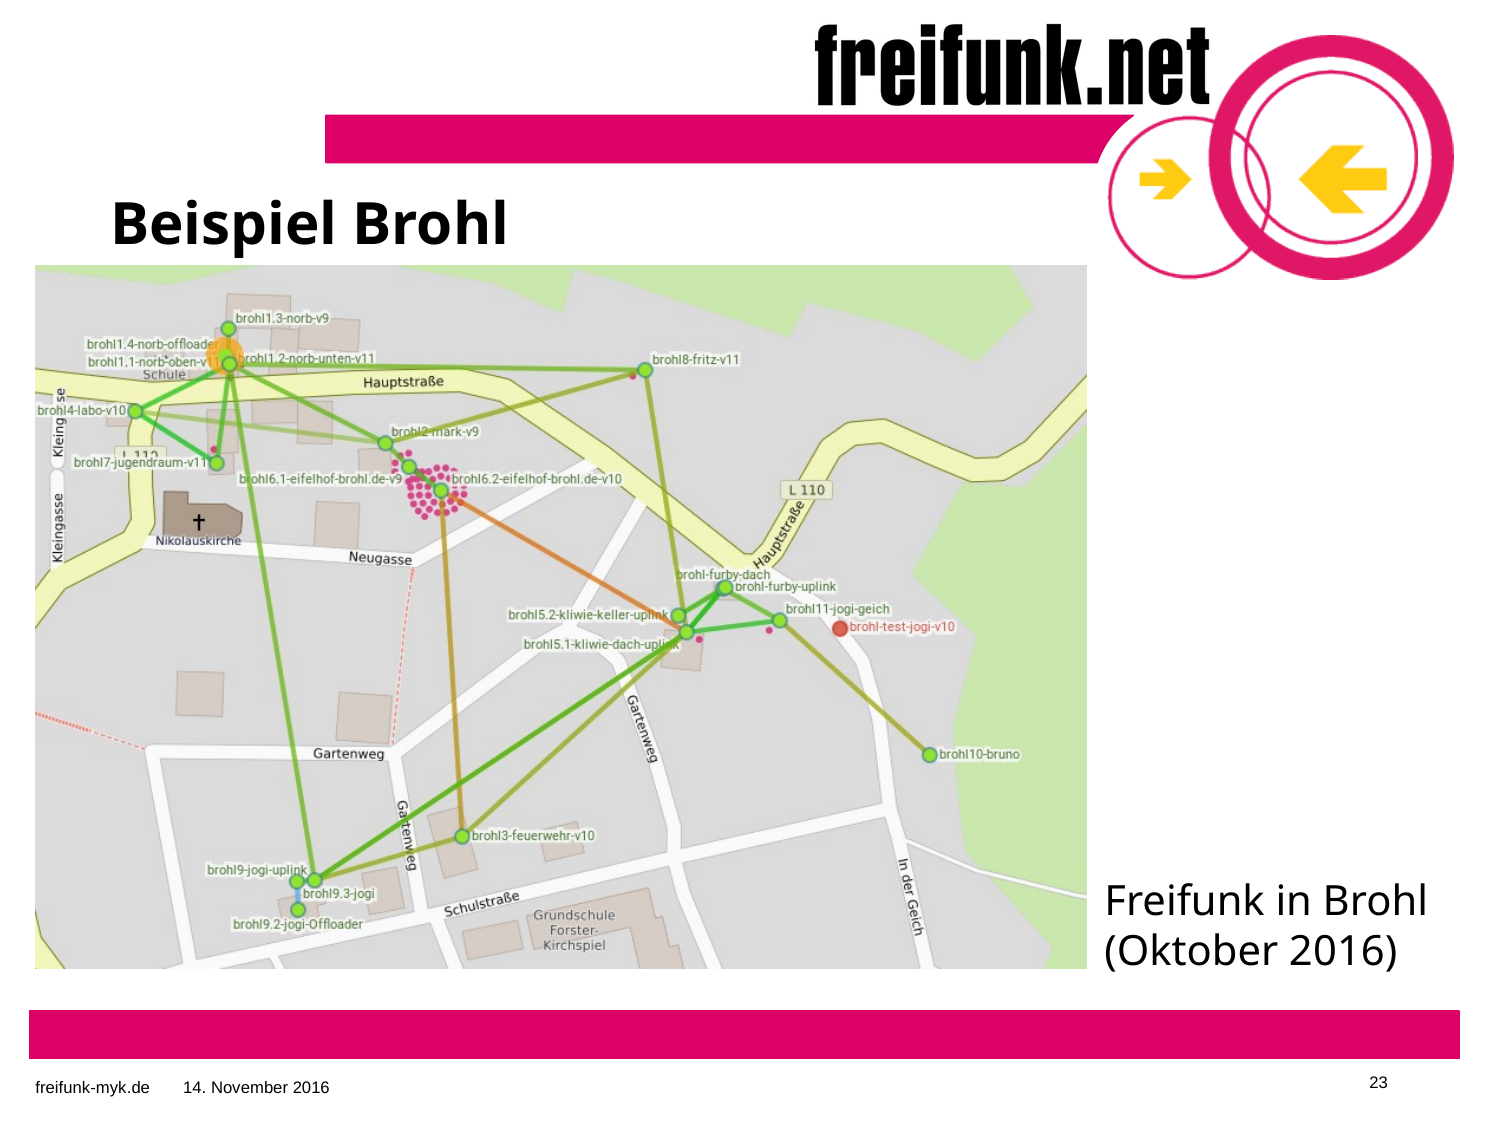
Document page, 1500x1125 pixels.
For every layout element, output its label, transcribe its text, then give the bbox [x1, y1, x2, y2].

list Freifunk in Brohl (Oktober 2016) [1086, 873, 1453, 1022]
picture [816, 24, 1454, 280]
title Beispiel Brohl [110, 160, 1093, 282]
picture [35, 265, 1087, 969]
